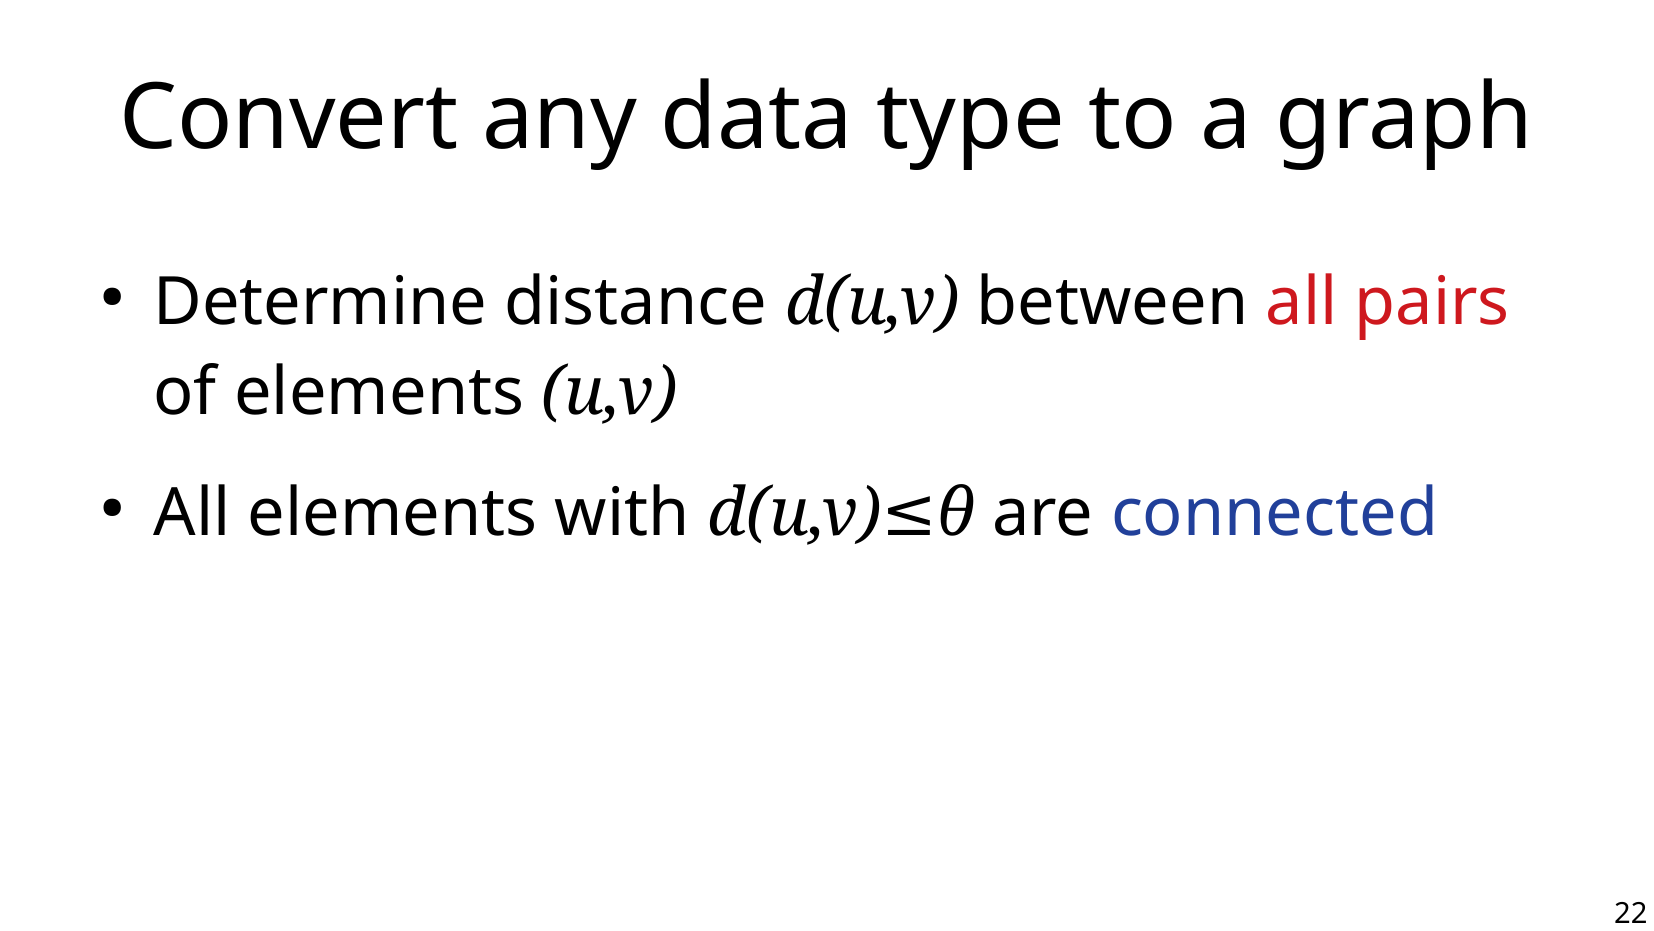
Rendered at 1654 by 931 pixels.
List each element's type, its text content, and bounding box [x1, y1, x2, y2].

list Determine distance d(u,v) between all pairs of elements (u,v) All elements with d(u,v)≤θ are connected [82, 253, 1571, 793]
title Convert any data type to a graph [82, 1, 1571, 226]
